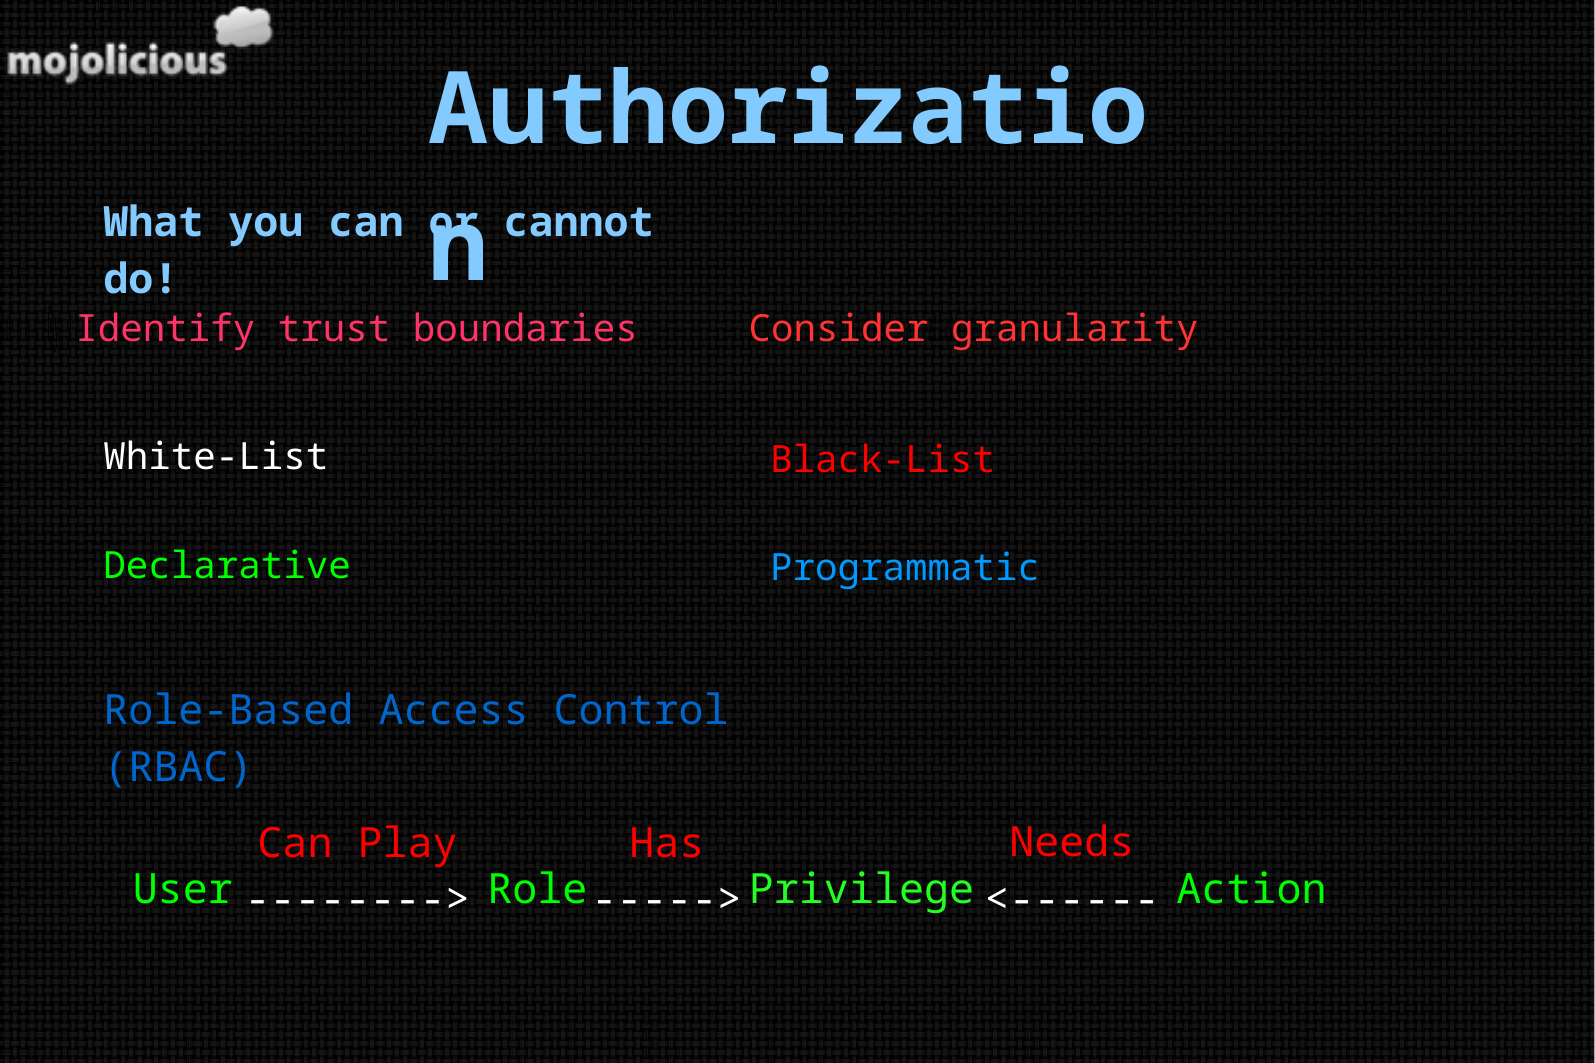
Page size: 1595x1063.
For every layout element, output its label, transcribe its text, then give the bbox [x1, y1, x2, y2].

text_box Action [1182, 851, 1330, 916]
text_box Can Play --------> [230, 804, 467, 918]
picture [0, 0, 1595, 1063]
text_box Role-Based Access Control (RBAC) [88, 672, 855, 737]
text_box White-List [88, 422, 344, 482]
text_box Privilege [745, 851, 962, 916]
text_box Black-List [755, 420, 1014, 484]
text_box Authorization [413, 29, 1182, 162]
text_box Role [472, 851, 577, 916]
text_box Needs <------ [962, 804, 1182, 918]
text_box User [118, 851, 230, 916]
text_box What you can or cannot do! [88, 184, 739, 249]
text_box Has -----> [577, 804, 745, 918]
text_box Declarative [88, 530, 356, 594]
text_box Programmatic [755, 532, 1032, 592]
